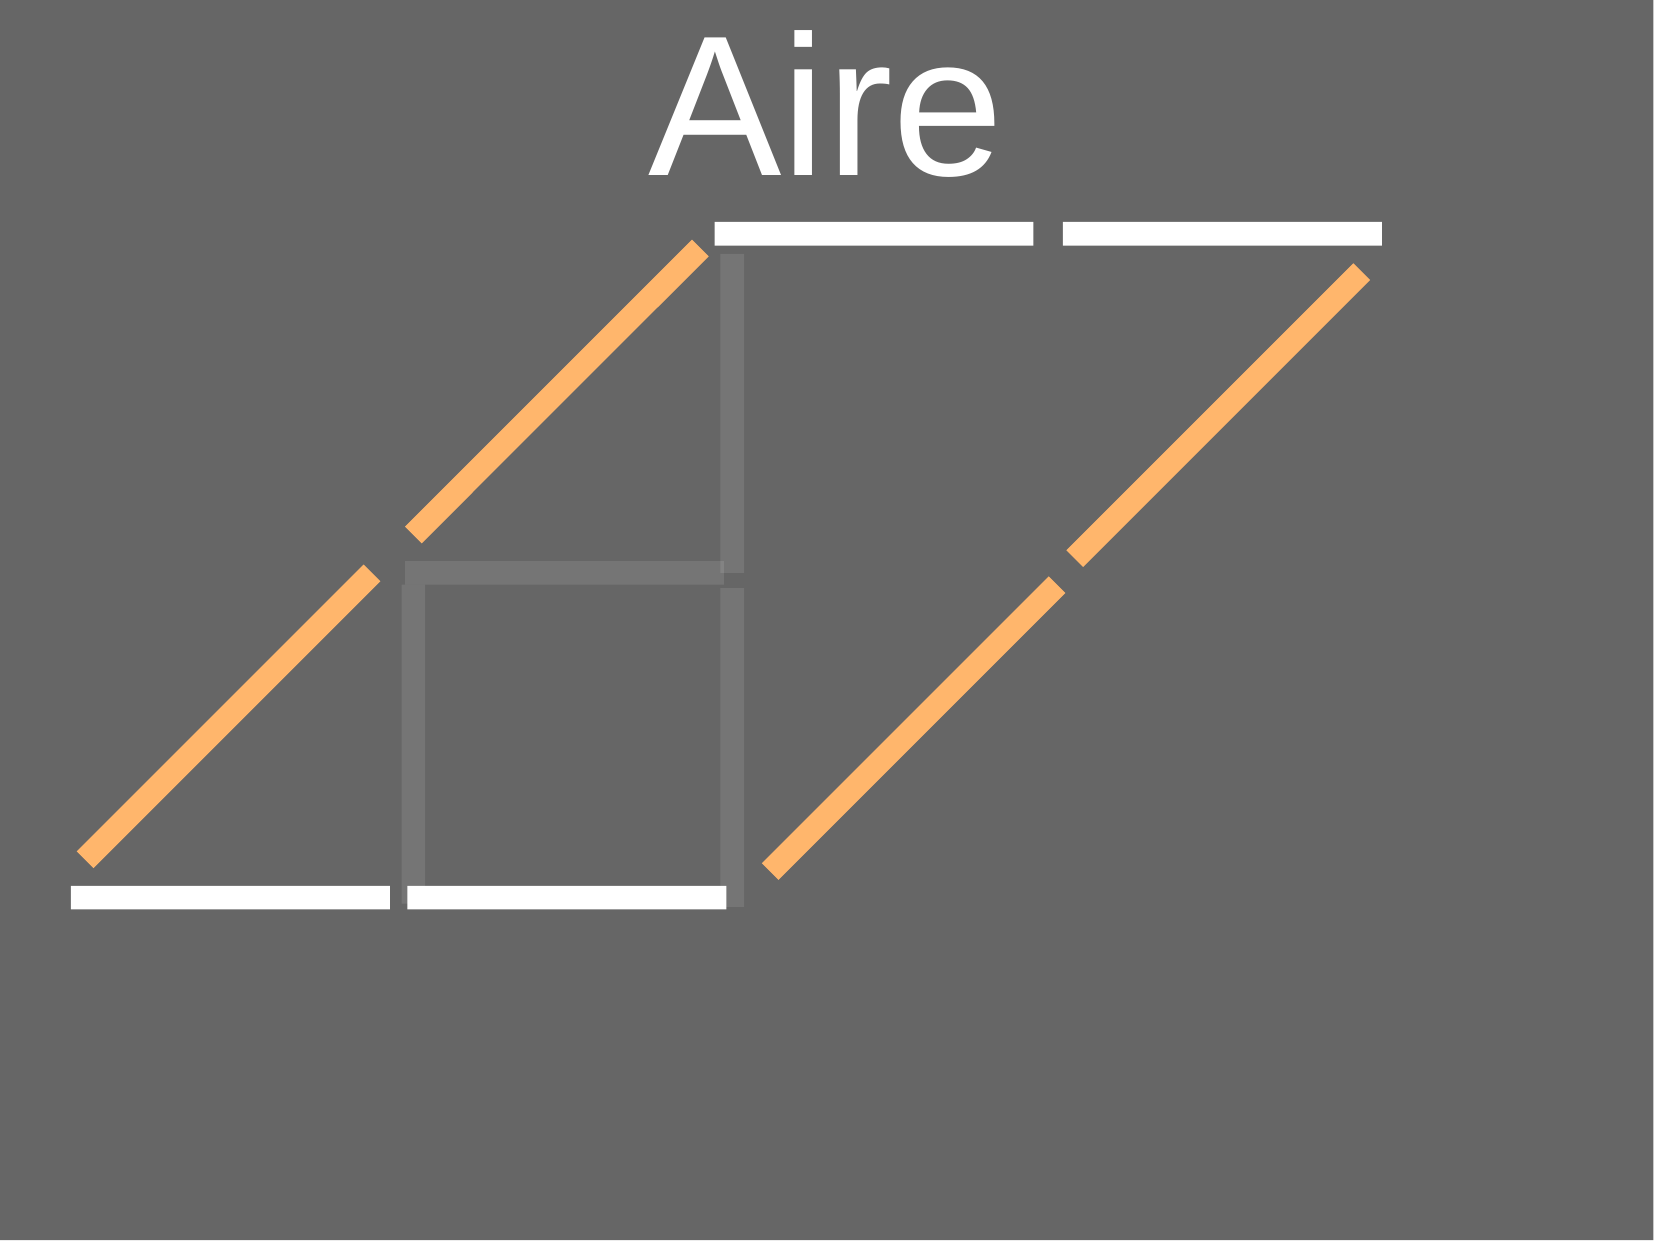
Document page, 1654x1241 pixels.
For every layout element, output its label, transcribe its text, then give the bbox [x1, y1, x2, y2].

text_box [0, 0, 1654, 1241]
title Aire [353, 0, 1300, 237]
